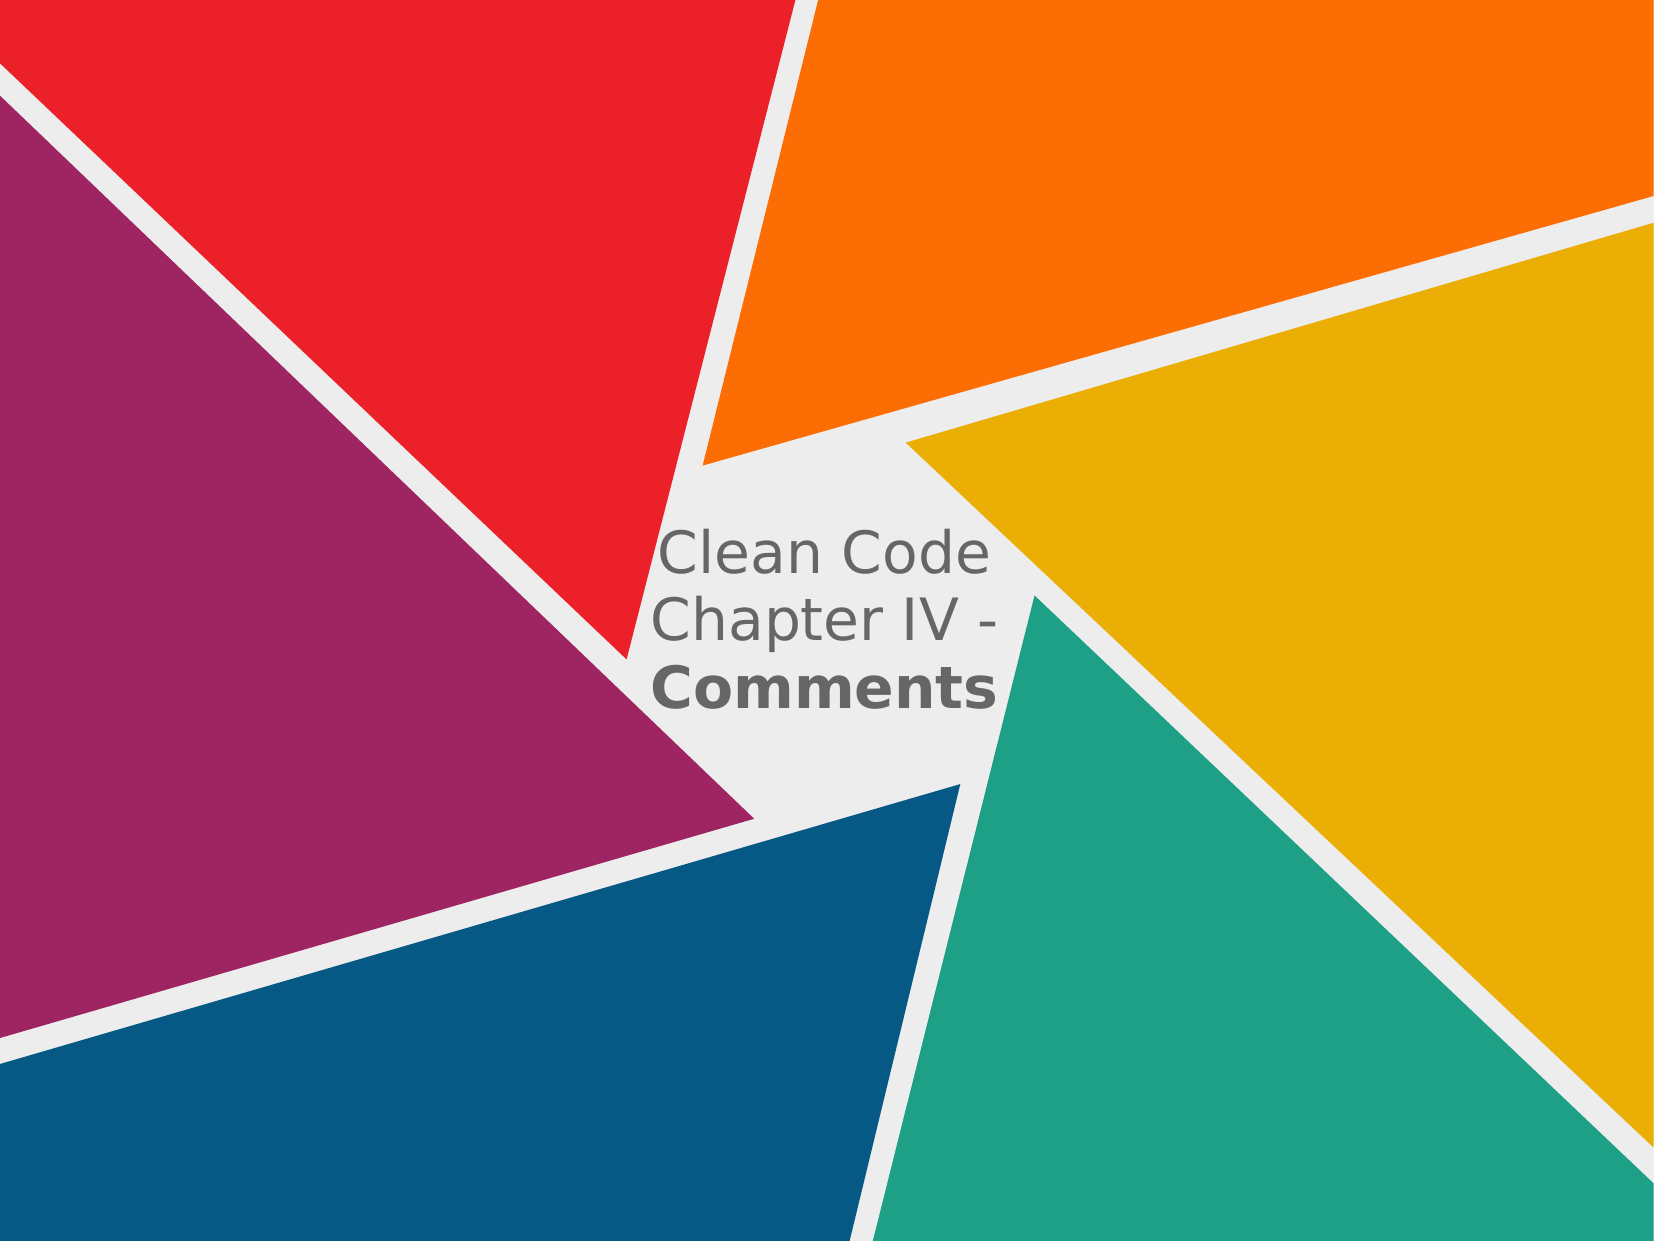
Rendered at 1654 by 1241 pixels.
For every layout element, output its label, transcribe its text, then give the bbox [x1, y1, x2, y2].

subtitle Clean Code Chapter IV - Comments [614, 418, 1035, 824]
